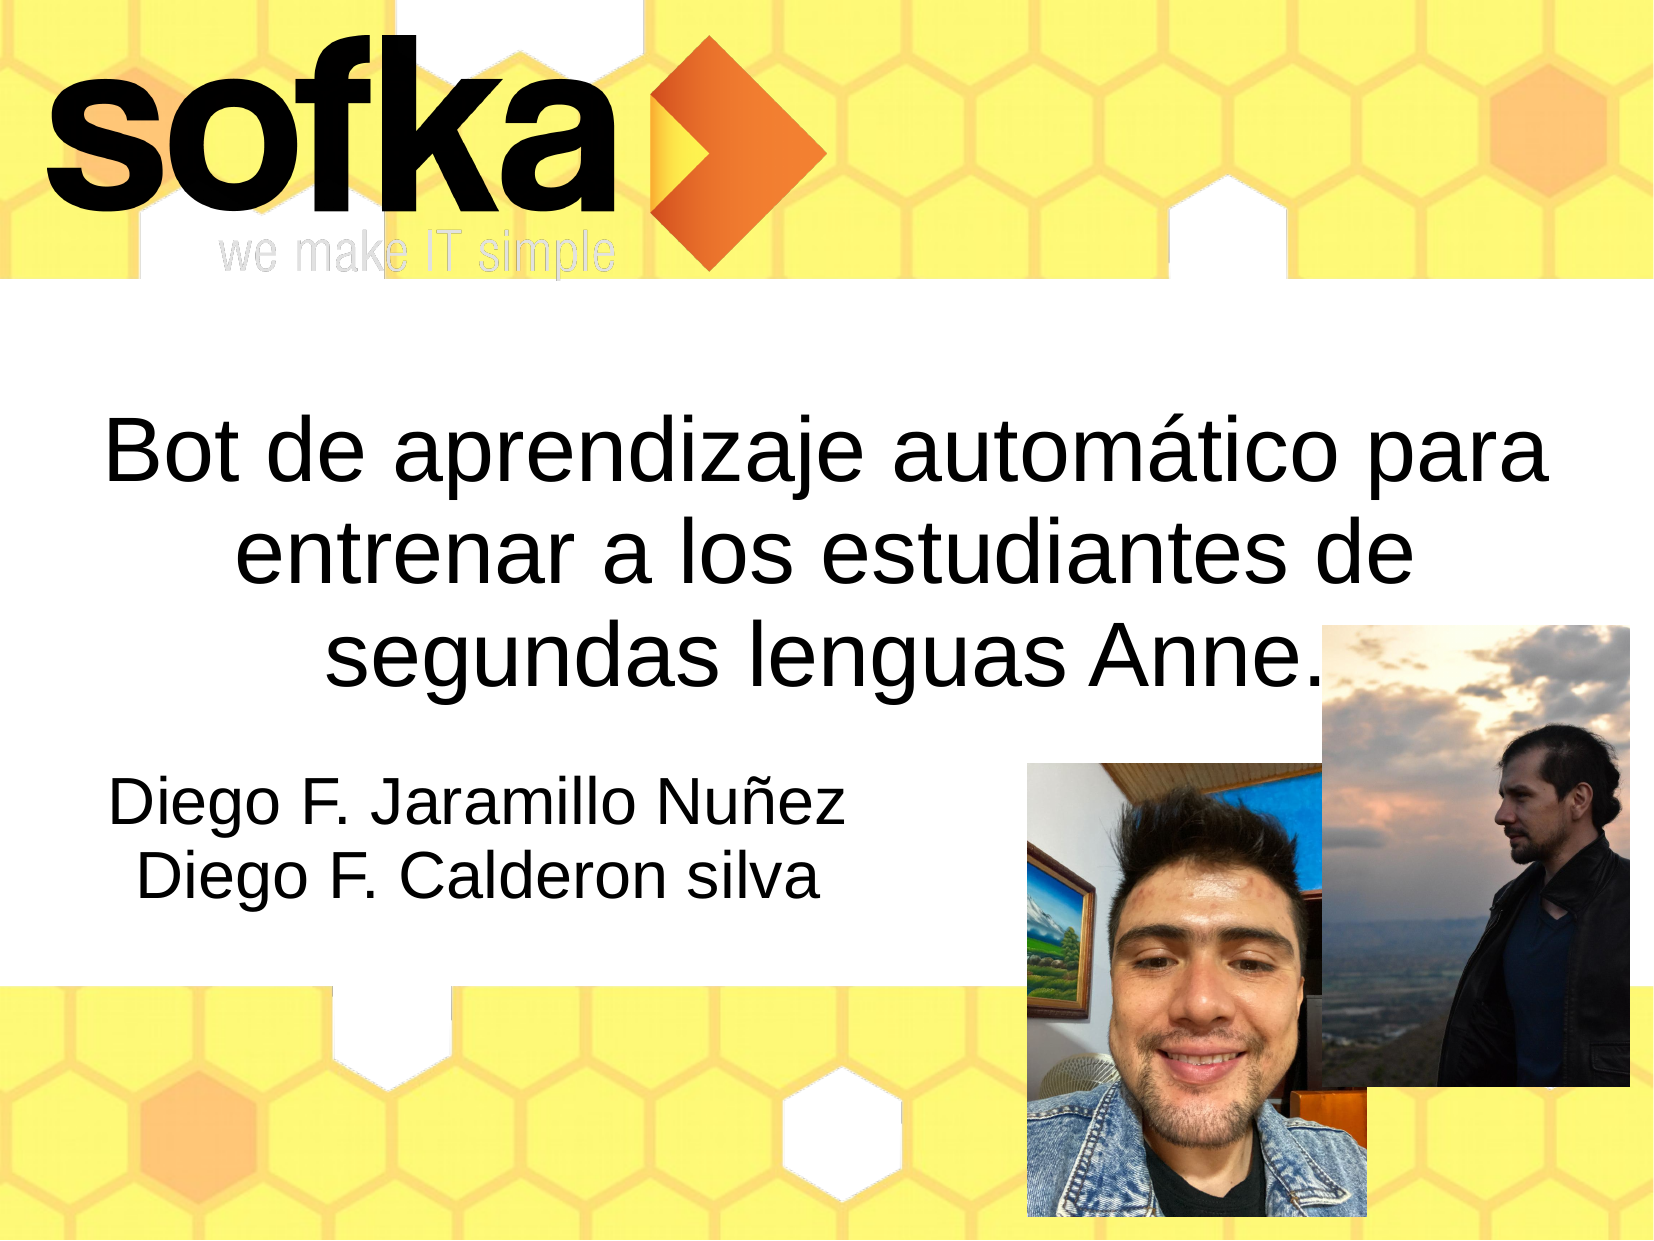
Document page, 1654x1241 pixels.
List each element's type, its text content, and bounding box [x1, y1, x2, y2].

title Bot de aprendizaje automático para entrenar a los estudiantes de segundas lenguas Anne. [82, 398, 1571, 706]
subtitle Diego F. Jaramillo Nuñez Diego F. Calderon silva [35, 744, 922, 934]
picture [0, 0, 1654, 281]
picture [0, 625, 1654, 1240]
